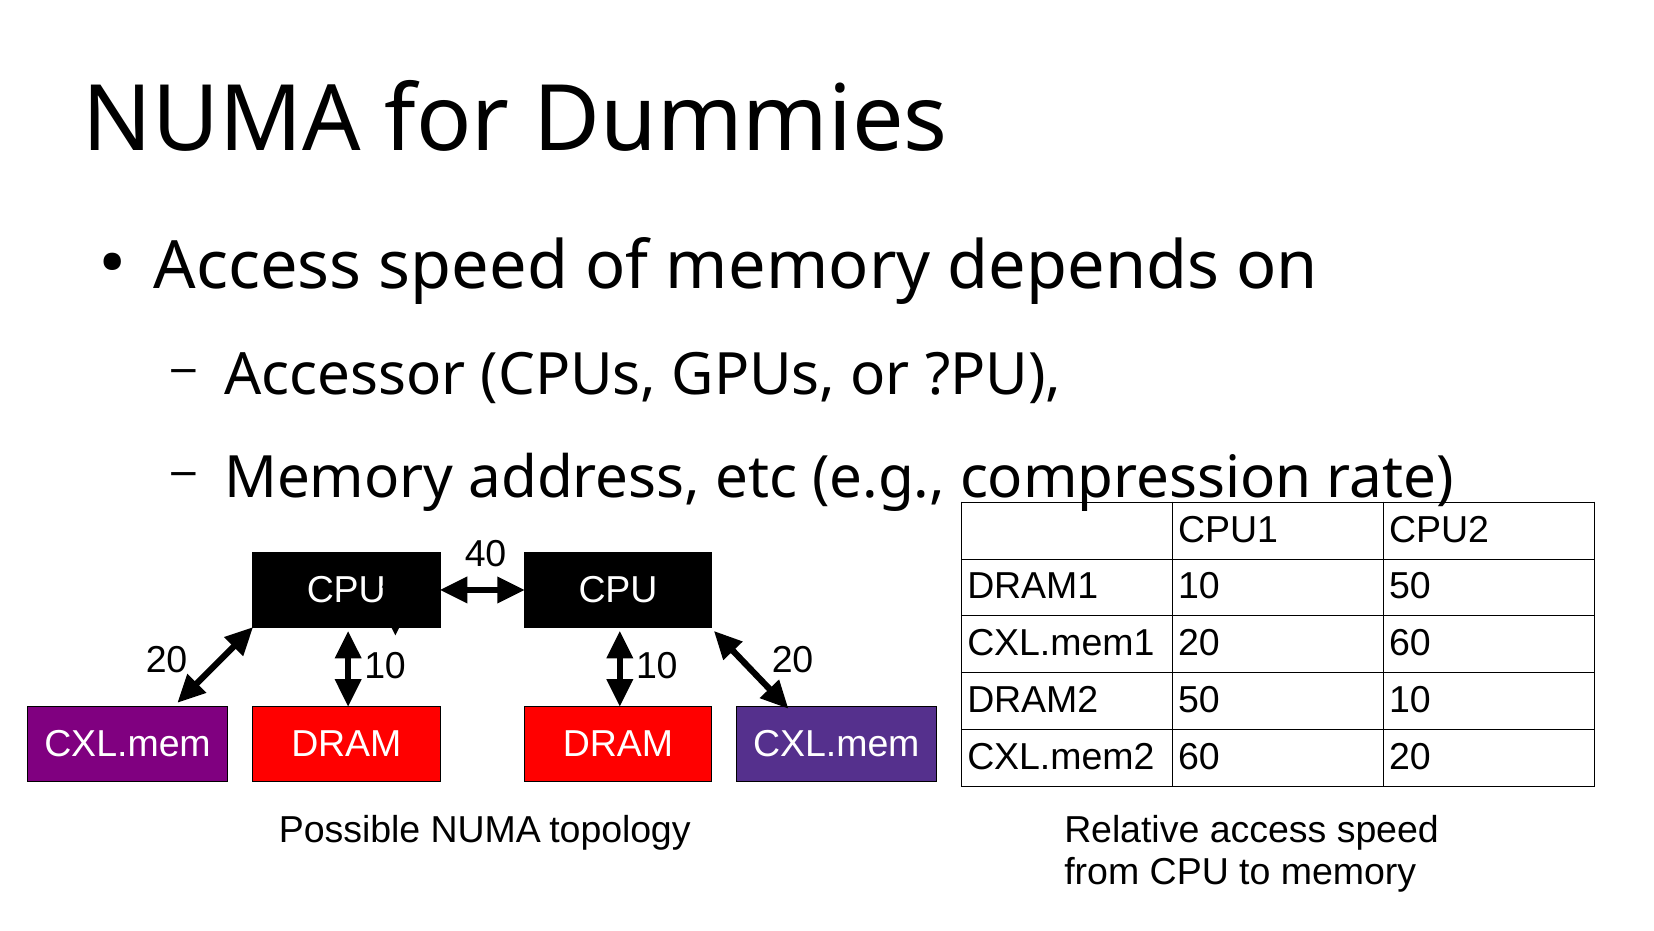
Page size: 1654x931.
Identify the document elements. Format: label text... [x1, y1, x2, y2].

list Access speed of memory depends on Accessor (CPUs, GPUs, or ?PU), Memory address, etc (e.g., compression rate) [82, 217, 1571, 758]
title NUMA for Dummies [82, 37, 1571, 193]
table_cell 60 [1384, 616, 1594, 672]
text_box CXL.mem [27, 706, 228, 782]
text_box CPU [252, 552, 441, 628]
text_box 40 [450, 525, 522, 582]
text_box Possible NUMA topology [264, 801, 707, 859]
text_box 10 [349, 637, 421, 695]
table_header [962, 503, 1172, 559]
table_cell DRAM1 [962, 560, 1172, 615]
table_header CPU2 [1384, 503, 1594, 559]
table_cell 20 [1384, 730, 1594, 786]
table_cell 50 [1384, 560, 1594, 615]
table_cell 10 [1384, 673, 1594, 729]
table_cell 60 [1173, 730, 1383, 786]
text_box Relative access speed from CPU to memory [1049, 801, 1455, 901]
table_header CPU1 [1173, 503, 1383, 559]
table_cell DRAM2 [962, 673, 1172, 729]
text_box 20 [757, 631, 829, 689]
text_box CXL.mem [736, 706, 937, 782]
table_cell CXL.mem2 [962, 730, 1172, 786]
text_box DRAM [252, 706, 441, 782]
table_cell 20 [1173, 616, 1383, 672]
table_cell CXL.mem1 [962, 616, 1172, 672]
text_box DRAM [524, 706, 712, 782]
text_box 10 [621, 637, 693, 695]
table_cell 50 [1173, 673, 1383, 729]
text_box 20 [131, 631, 203, 689]
text_box CPU [524, 552, 712, 628]
table_cell 10 [1173, 560, 1383, 615]
